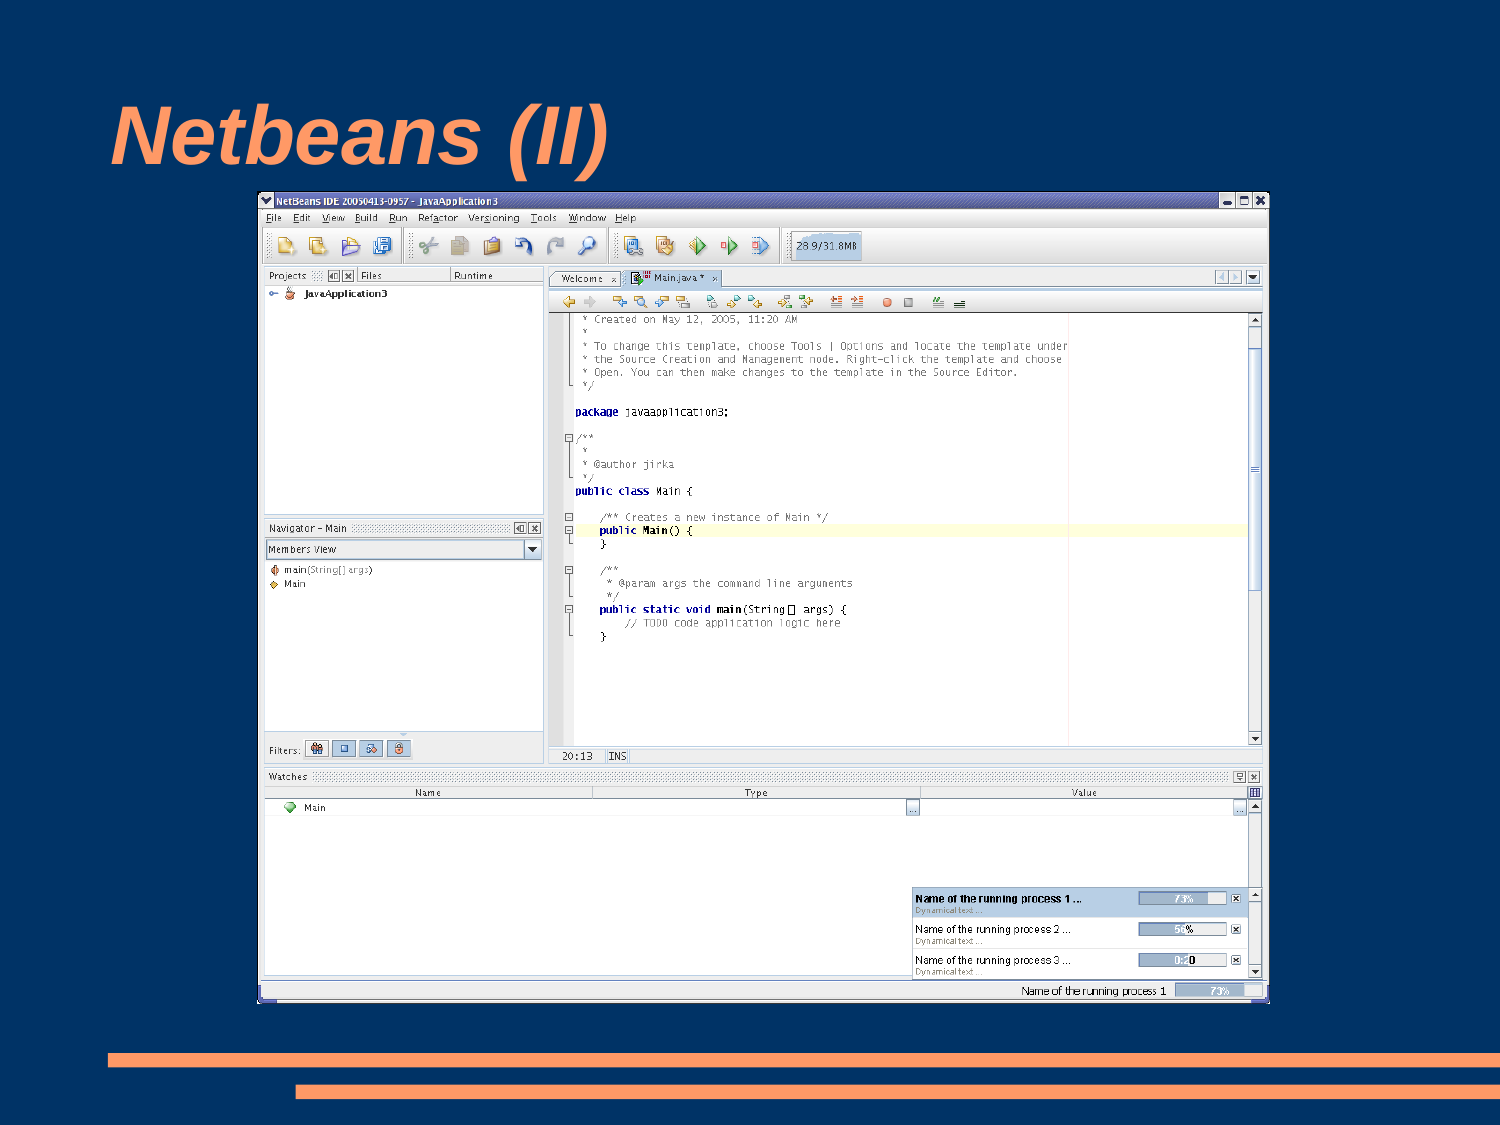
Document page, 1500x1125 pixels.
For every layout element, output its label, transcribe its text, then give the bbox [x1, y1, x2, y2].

title Netbeans (II) [110, 49, 1392, 223]
picture [257, 191, 1270, 1004]
